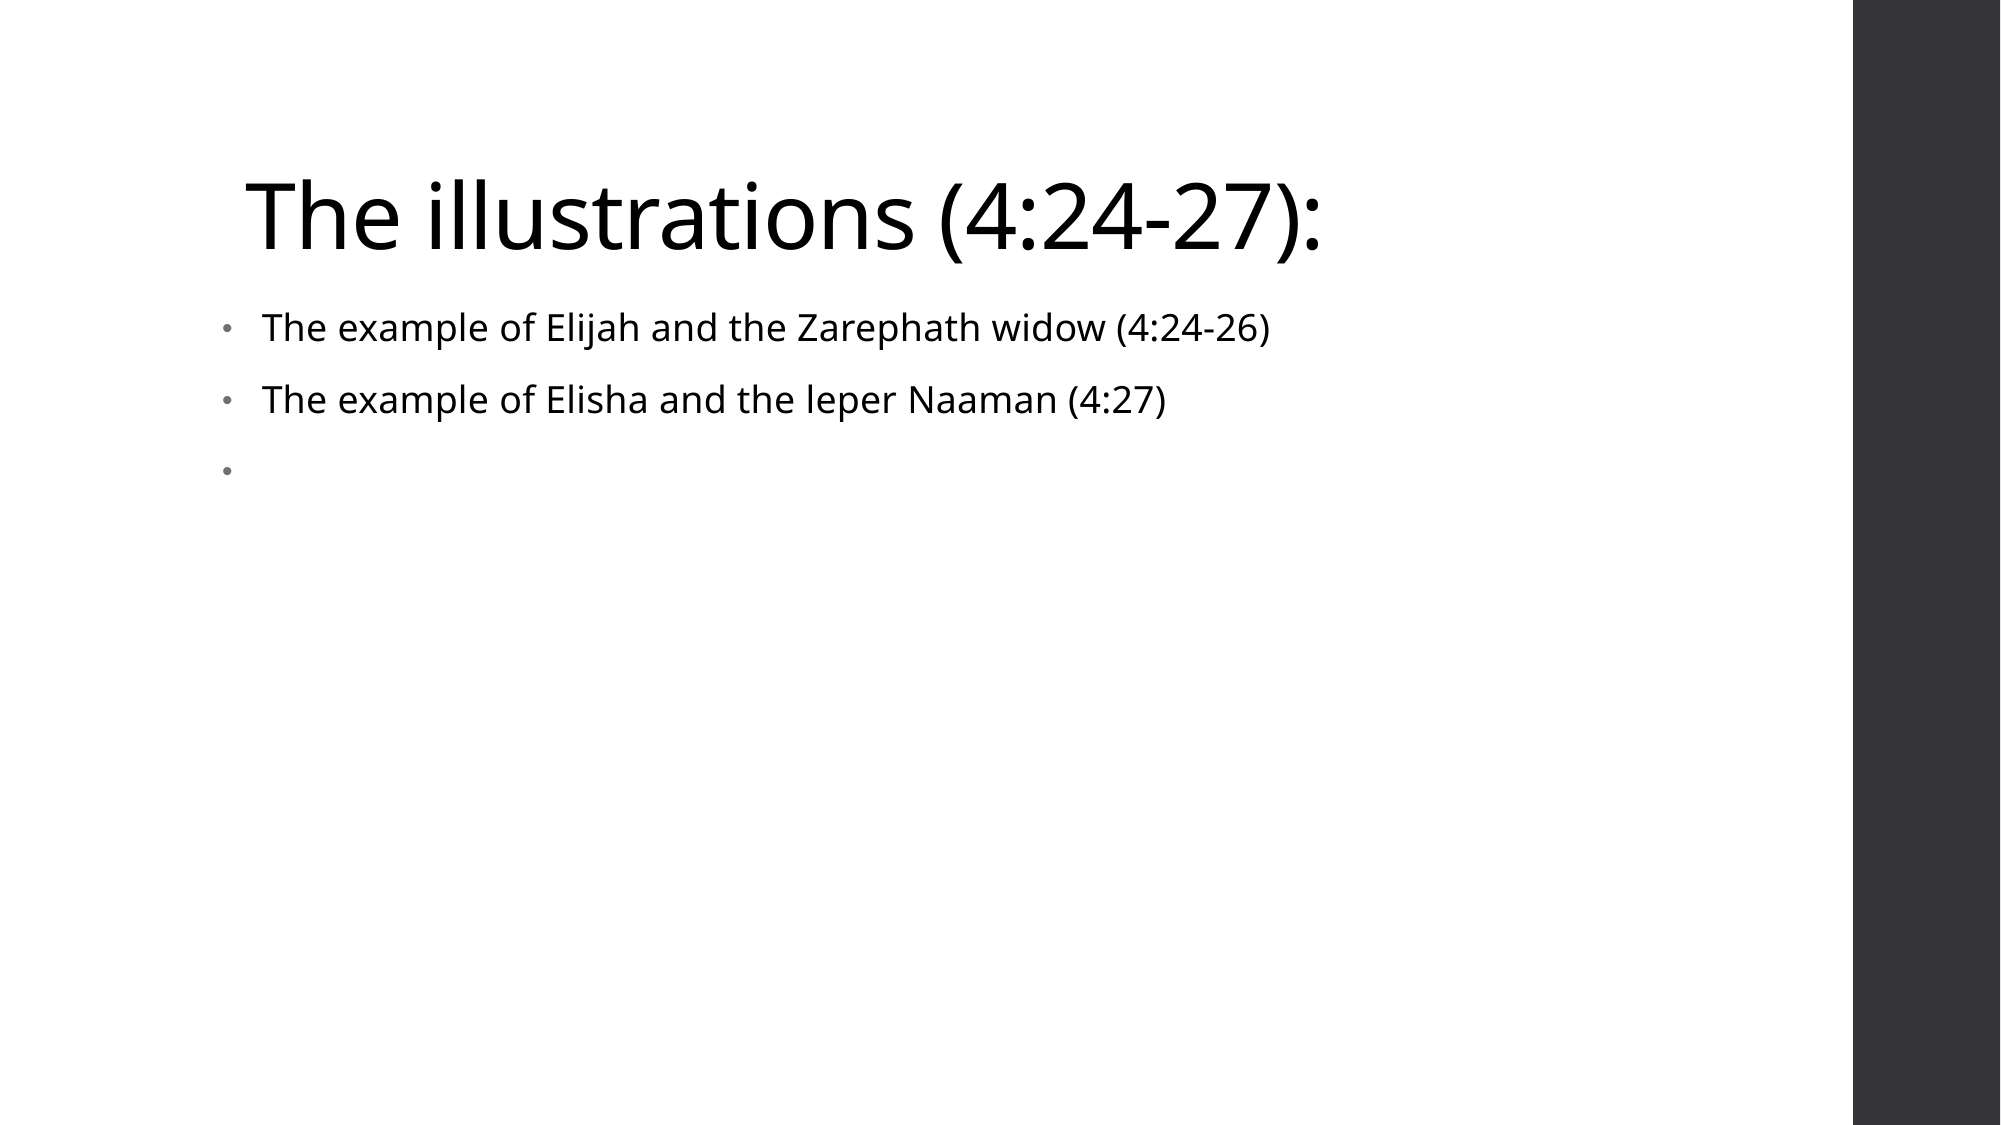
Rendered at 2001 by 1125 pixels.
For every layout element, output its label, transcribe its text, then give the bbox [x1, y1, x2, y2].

list The example of Elijah and the Zarephath widow (4:24-26) The example of Elisha and the leper Naaman (4:27) [206, 299, 1617, 1014]
title The illustrations (4:24-27): [206, 60, 1797, 278]
